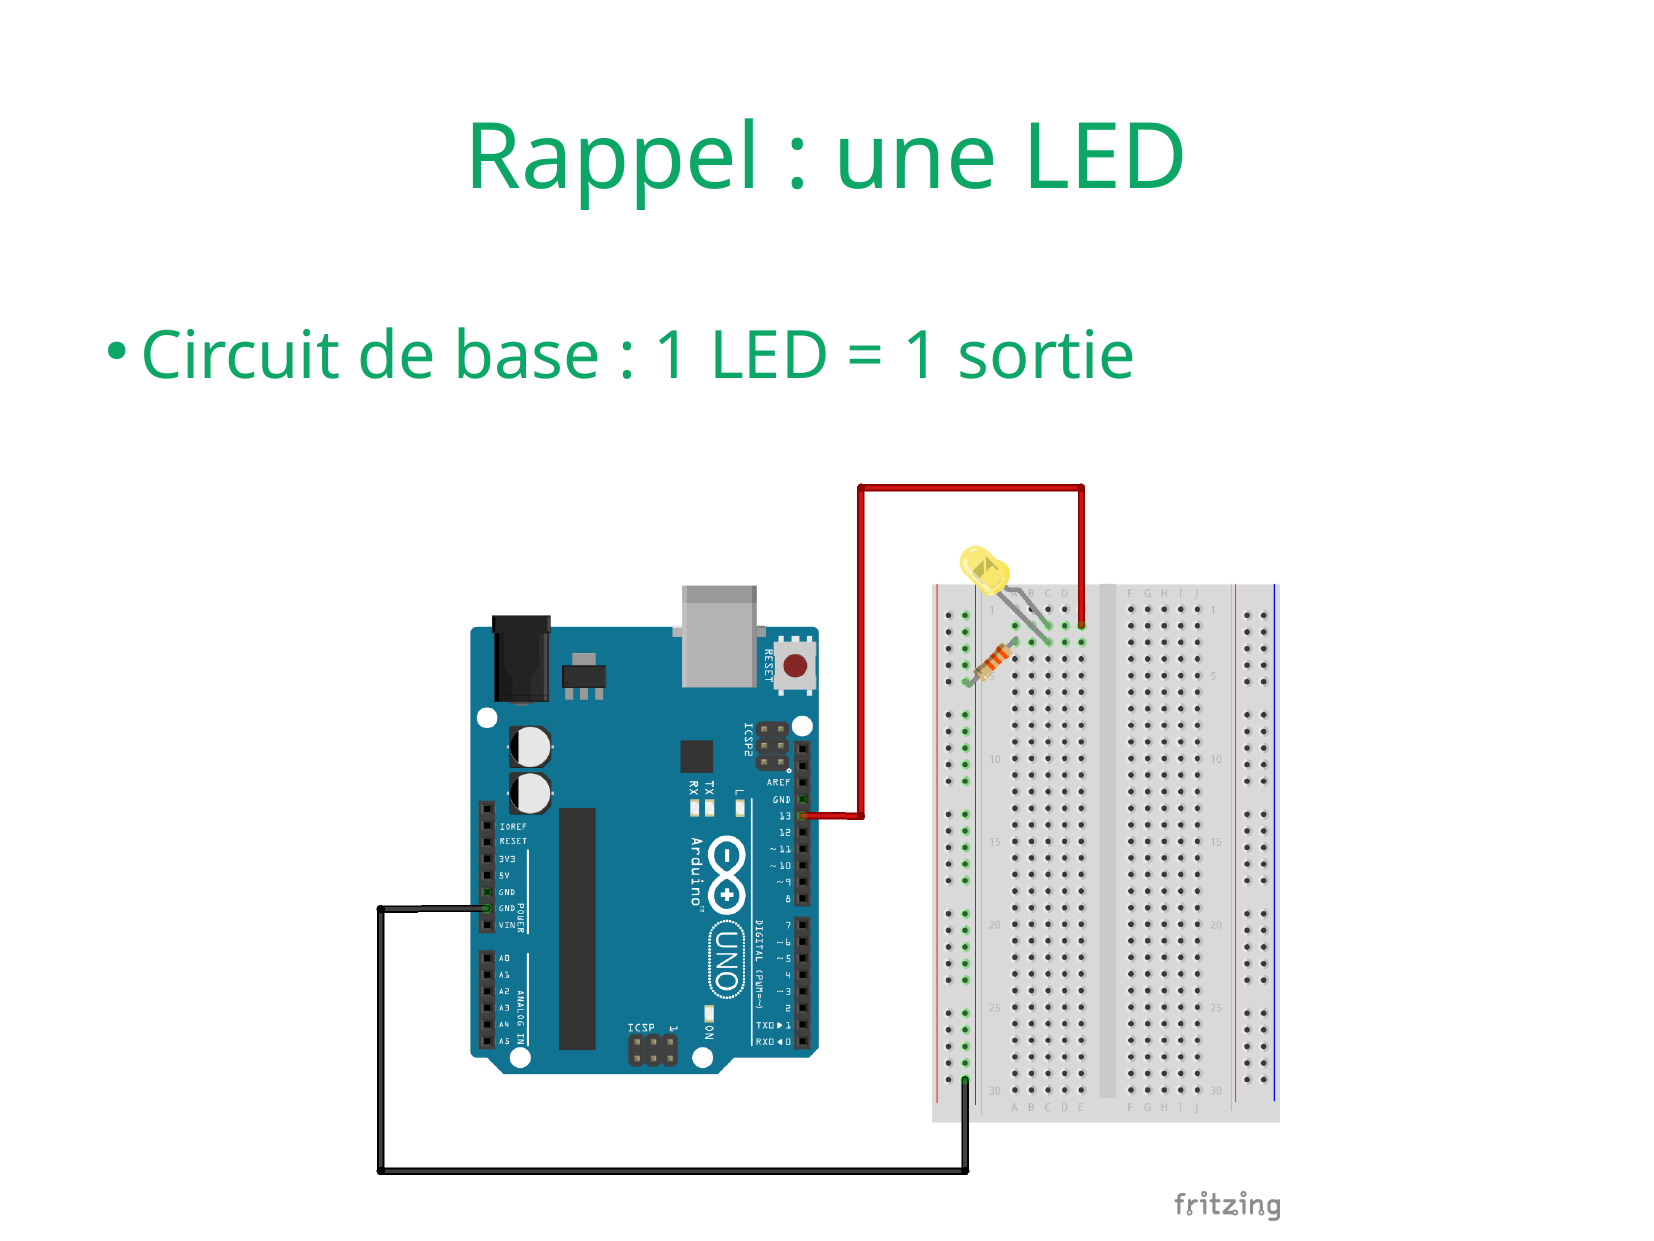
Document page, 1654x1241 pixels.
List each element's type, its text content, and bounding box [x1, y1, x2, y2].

picture [373, 480, 1280, 1222]
title Rappel : une LED [82, 49, 1571, 257]
text_box Circuit de base : 1 LED = 1 sortie [90, 300, 1516, 394]
